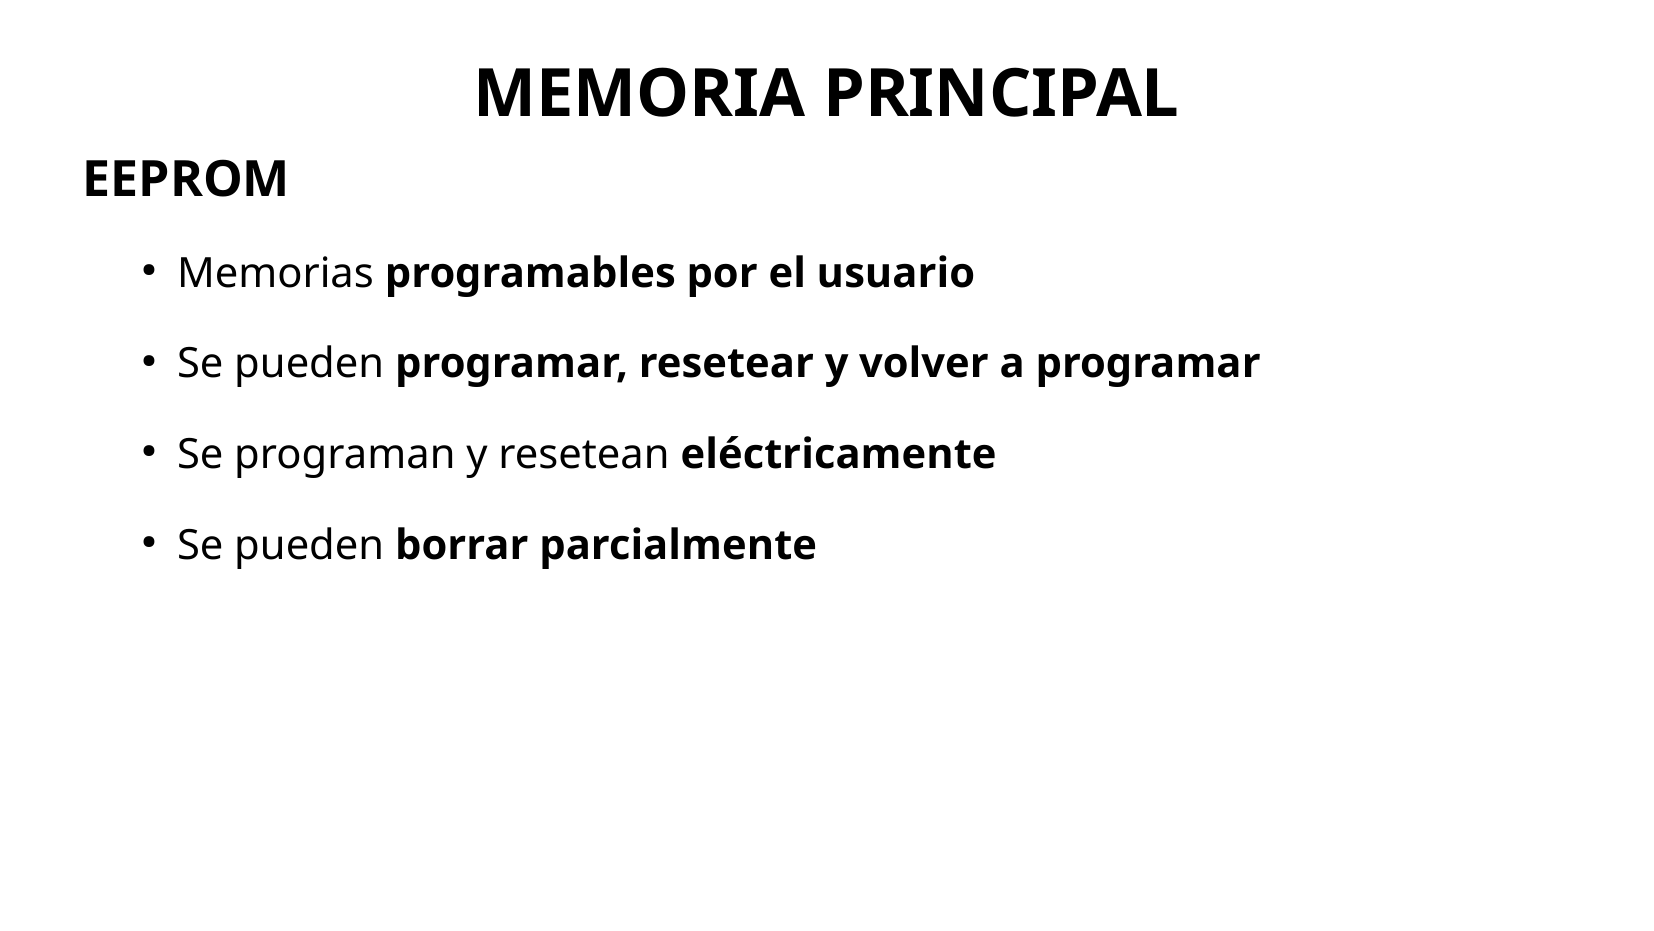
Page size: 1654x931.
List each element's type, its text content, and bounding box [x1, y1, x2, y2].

subtitle EEPROM Memorias programables por el usuario Se pueden programar, resetear y volver a programar Se programan y resetean eléctricamente Se pueden borrar parcialmente [82, 147, 1571, 827]
title MEMORIA PRINCIPAL [82, 37, 1571, 147]
